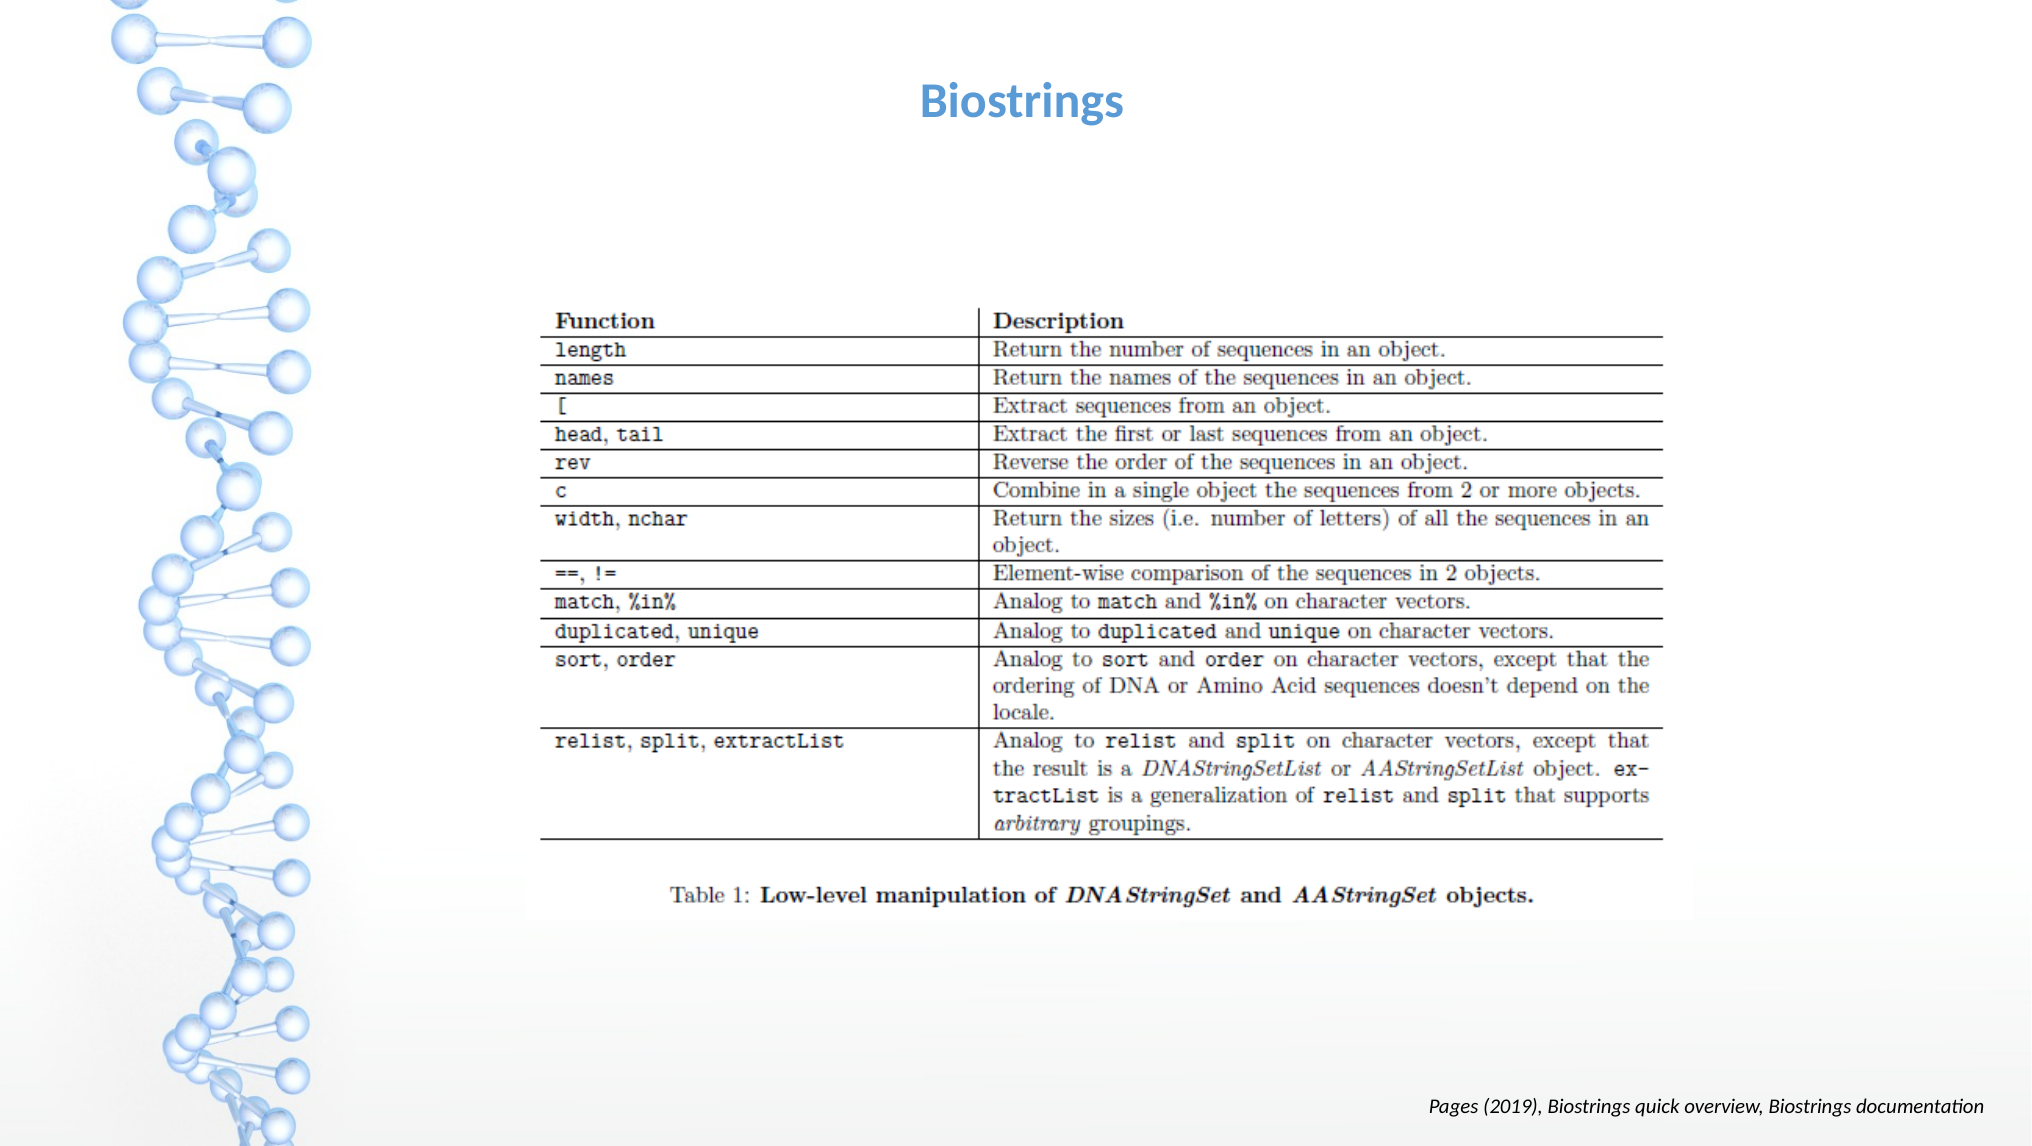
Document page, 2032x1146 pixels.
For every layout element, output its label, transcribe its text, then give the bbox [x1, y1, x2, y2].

picture [525, 288, 1693, 920]
text_box Biostrings [904, 59, 1151, 136]
text_box Pages (2019), Biostrings quick overview, Biostrings documentation [1413, 1085, 2003, 1126]
